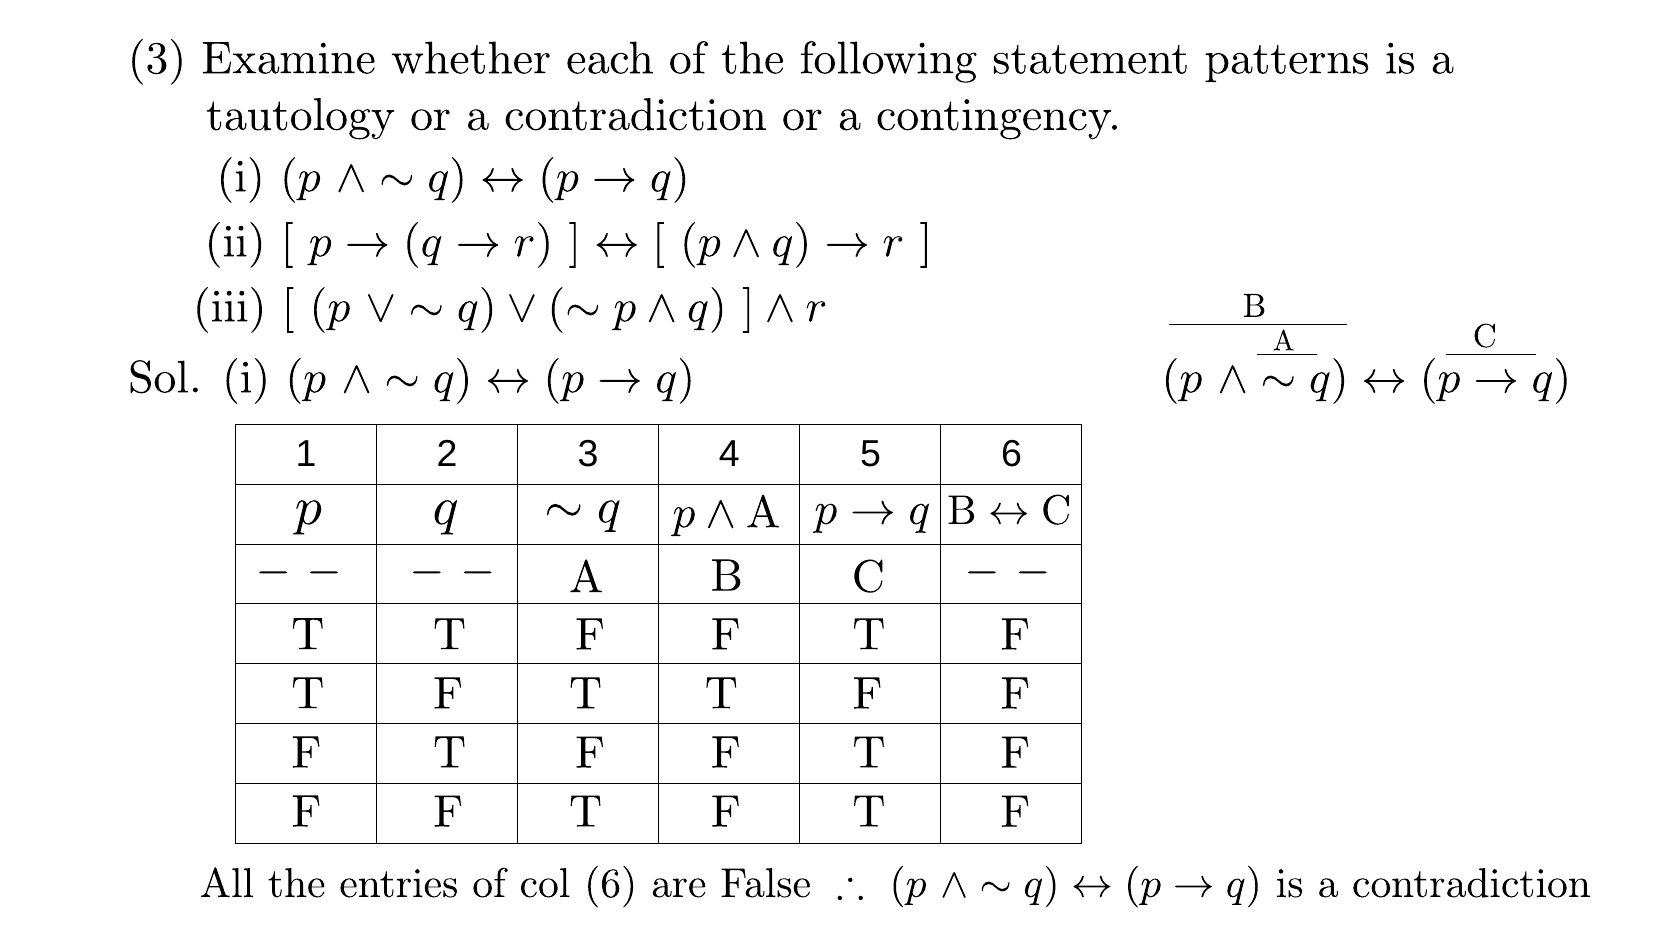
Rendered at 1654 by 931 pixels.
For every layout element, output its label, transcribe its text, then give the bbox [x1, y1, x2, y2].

text_box [292, 795, 320, 827]
table_cell [941, 604, 1081, 663]
table_cell [800, 784, 940, 843]
text_box [206, 98, 1117, 140]
table_cell [941, 664, 1081, 723]
table_header 2 [377, 425, 517, 484]
text_box [854, 736, 884, 768]
table_cell [518, 724, 658, 783]
text_box [853, 618, 884, 650]
table_cell [377, 724, 517, 783]
text_box [853, 559, 883, 593]
text_box [576, 618, 603, 650]
table_cell [659, 485, 799, 544]
text_box [812, 500, 929, 533]
text_box [257, 571, 338, 582]
text_box [706, 677, 737, 709]
table_header 5 [800, 425, 940, 484]
table_cell [659, 664, 799, 723]
text_box [570, 559, 602, 593]
table_cell [236, 545, 376, 603]
text_box [292, 736, 320, 768]
text_box [218, 157, 686, 203]
text_box [292, 677, 323, 709]
table_header 3 [518, 425, 658, 484]
text_box [434, 736, 465, 768]
text_box [1001, 677, 1029, 709]
table_cell [518, 784, 658, 843]
text_box [1001, 736, 1029, 768]
text_box [1474, 323, 1495, 348]
table_cell [236, 485, 376, 544]
table_cell [800, 664, 940, 723]
text_box [195, 287, 826, 333]
table_cell [518, 664, 658, 723]
text_box [1273, 329, 1294, 351]
text_box [1163, 358, 1567, 404]
text_box [712, 795, 739, 827]
table_cell [518, 545, 658, 603]
table_cell [518, 604, 658, 663]
text_box [570, 677, 601, 709]
text_box [1001, 795, 1029, 827]
table_cell [800, 545, 940, 603]
text_box [1001, 618, 1029, 650]
text_box [130, 38, 1454, 85]
table_cell [800, 604, 940, 663]
table_cell [800, 485, 940, 544]
text_box [854, 795, 884, 827]
text_box [966, 571, 1047, 582]
table_header 4 [659, 425, 799, 484]
table_cell [800, 724, 940, 783]
text_box [411, 571, 492, 582]
text_box [292, 500, 322, 535]
text_box [576, 736, 603, 768]
text_box [1243, 293, 1265, 317]
table_cell [236, 664, 376, 723]
text_box [434, 795, 462, 827]
text_box [712, 736, 739, 768]
table_cell [377, 784, 517, 843]
table_cell [941, 485, 1081, 544]
table_header 1 [236, 425, 376, 484]
text_box [948, 494, 1069, 525]
text_box [434, 618, 465, 650]
text_box [434, 677, 462, 709]
text_box [570, 795, 601, 827]
text_box [130, 358, 691, 404]
text_box [670, 494, 779, 537]
table_cell [377, 545, 517, 603]
table_cell [659, 724, 799, 783]
table_cell [941, 545, 1081, 603]
table_cell [941, 784, 1081, 843]
table_cell [236, 724, 376, 783]
text_box [292, 618, 323, 650]
table_cell [941, 724, 1081, 783]
text_box [712, 618, 739, 650]
table_cell [659, 784, 799, 843]
table_cell [659, 545, 799, 603]
text_box [546, 500, 620, 532]
text_box [434, 500, 458, 535]
subtitle [47, 23, 1619, 917]
table_cell [236, 784, 376, 843]
text_box [712, 559, 741, 591]
table_cell [377, 485, 517, 544]
table_cell [236, 604, 376, 663]
table_header 6 [941, 425, 1081, 484]
text_box [206, 222, 927, 268]
table_cell [518, 485, 658, 544]
table_cell [377, 664, 517, 723]
table_cell [377, 604, 517, 663]
text_box [201, 865, 1591, 908]
text_box [854, 677, 881, 709]
table_cell [659, 604, 799, 663]
